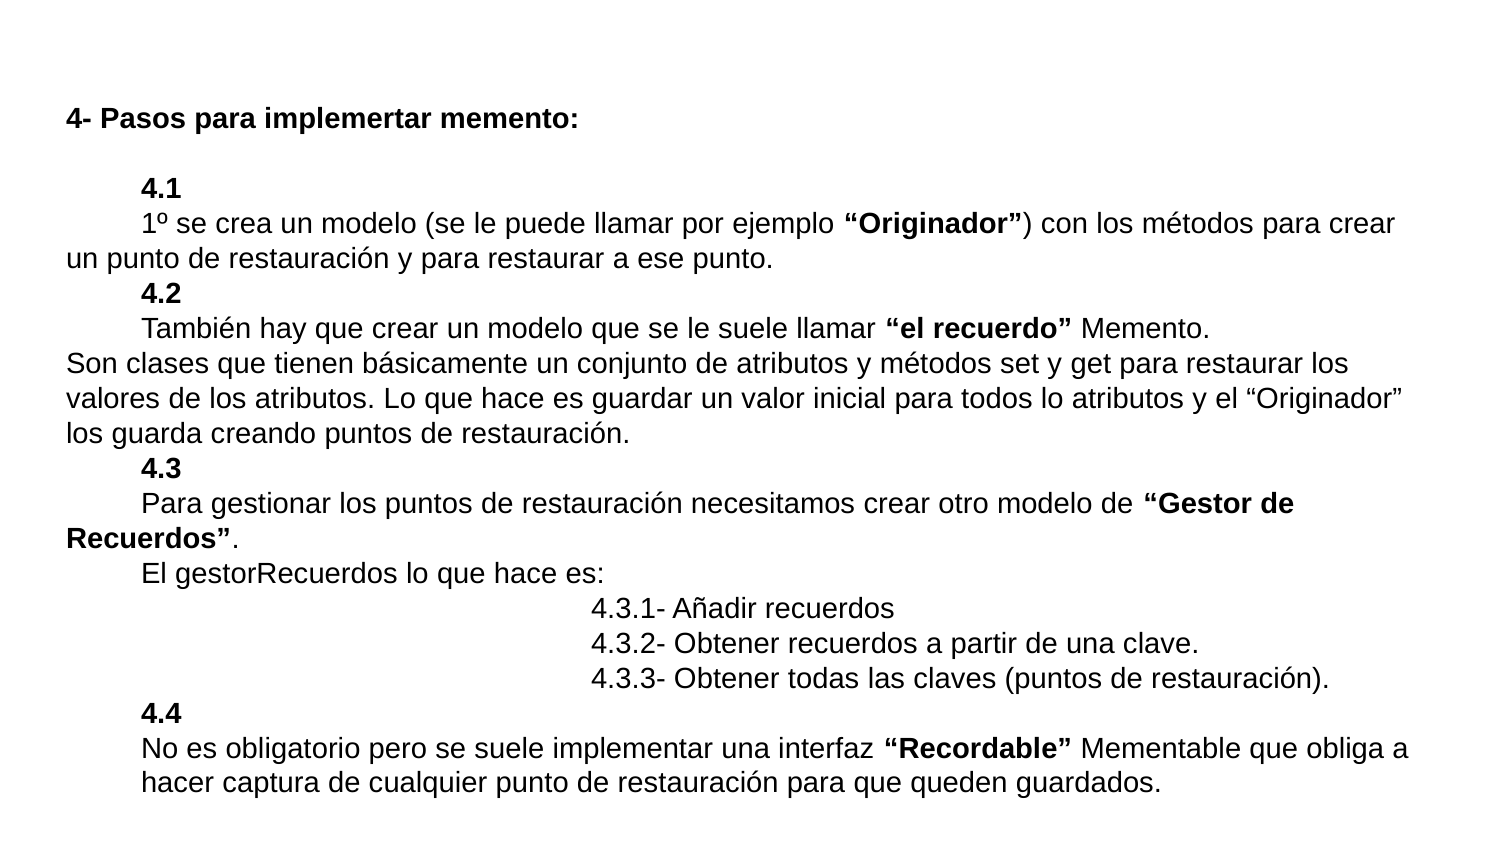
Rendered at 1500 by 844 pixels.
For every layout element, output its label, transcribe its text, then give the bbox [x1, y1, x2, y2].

list 4- Pasos para implemertar memento: 4.1 1º se crea un modelo (se le puede llamar por ejemplo “Originador”) con los métodos para crear un punto de restauración y para restaurar a ese punto. 4.2 También hay que crear un modelo que se le suele llamar “el recuerdo” Memento. Son clases que tienen básicamente un conjunto de atributos y métodos set y get para restaurar los valores de los atributos. Lo que hace es guardar un valor inicial para todos lo atributos y el “Originador” los guarda creando puntos de restauración. 4.3 Para gestionar los puntos de restauración necesitamos crear otro modelo de “Gestor de Recuerdos”. El gestorRecuerdos lo que hace es: 4.3.1- Añadir recuerdos 4.3.2- Obtener recuerdos a partir de una clave. 4.3.3- Obtener todas las claves (puntos de restauración). 4.4 No es obligatorio pero se suele implementar una interfaz “Recordable” Mementable que obliga a hacer captura de cualquier punto de restauración para que queden guardados. [51, 84, 1449, 806]
